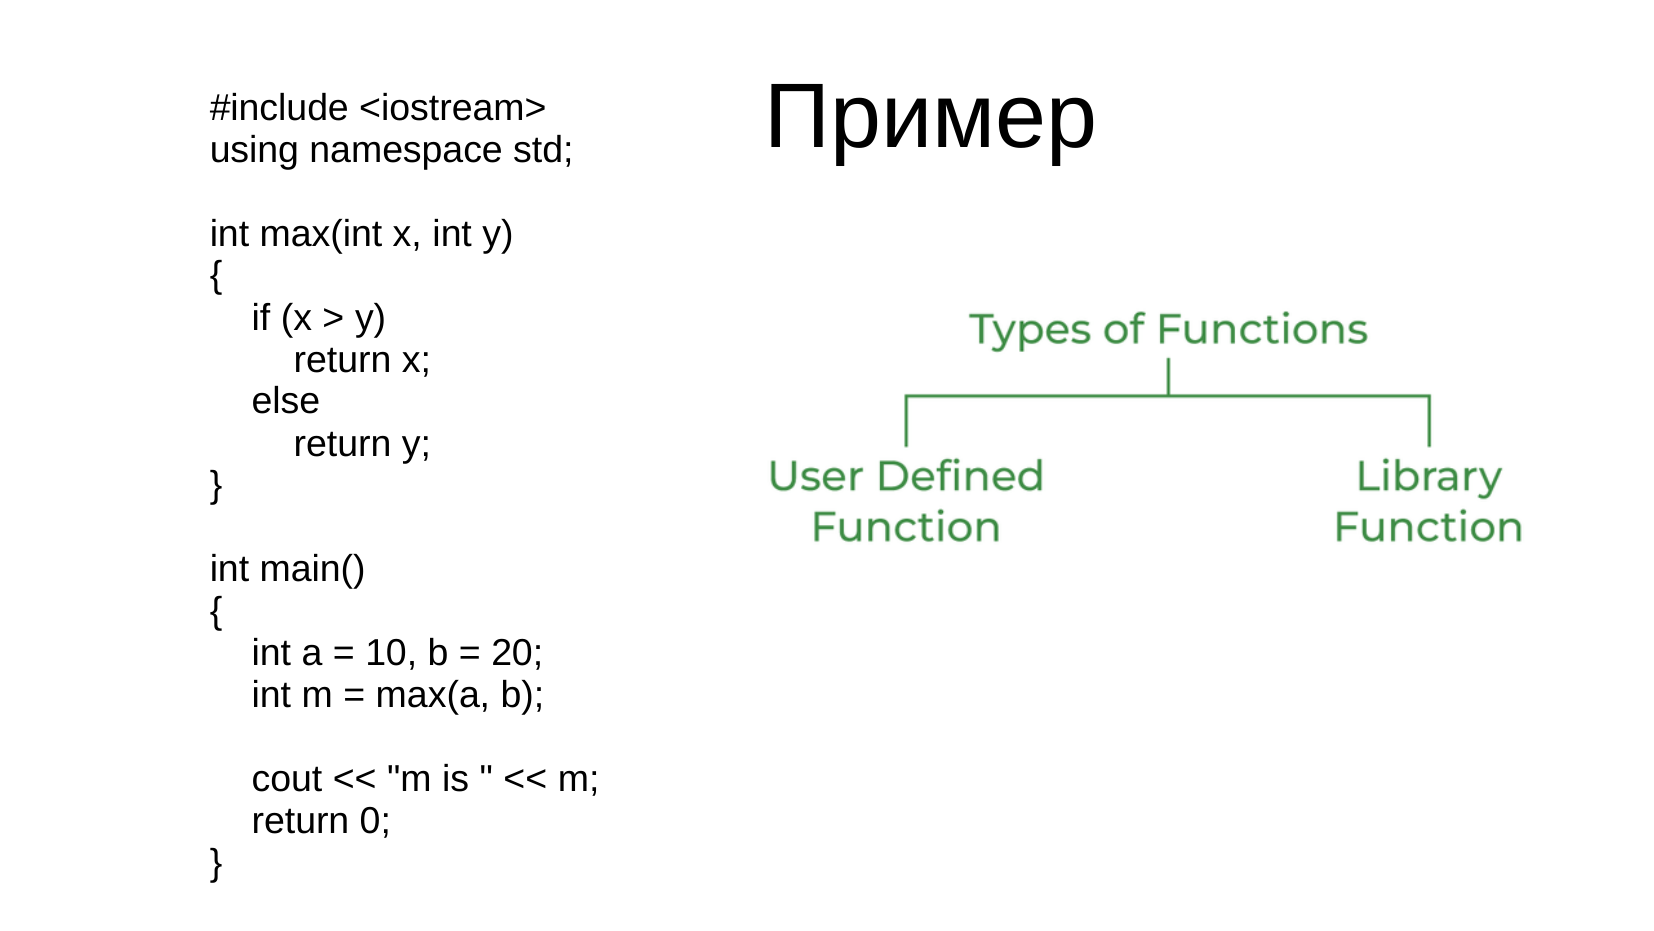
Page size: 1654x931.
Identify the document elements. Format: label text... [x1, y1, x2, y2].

text_box Пример [750, 57, 1126, 181]
picture [720, 269, 1572, 590]
text_box #include <iostream> using namespace std; int max(int x, int y) { if (x > y) return x; else return y; } int main() { int a = 10, b = 20; int m = max(a, b); cout << "m is " << m; return 0; } [195, 78, 751, 892]
